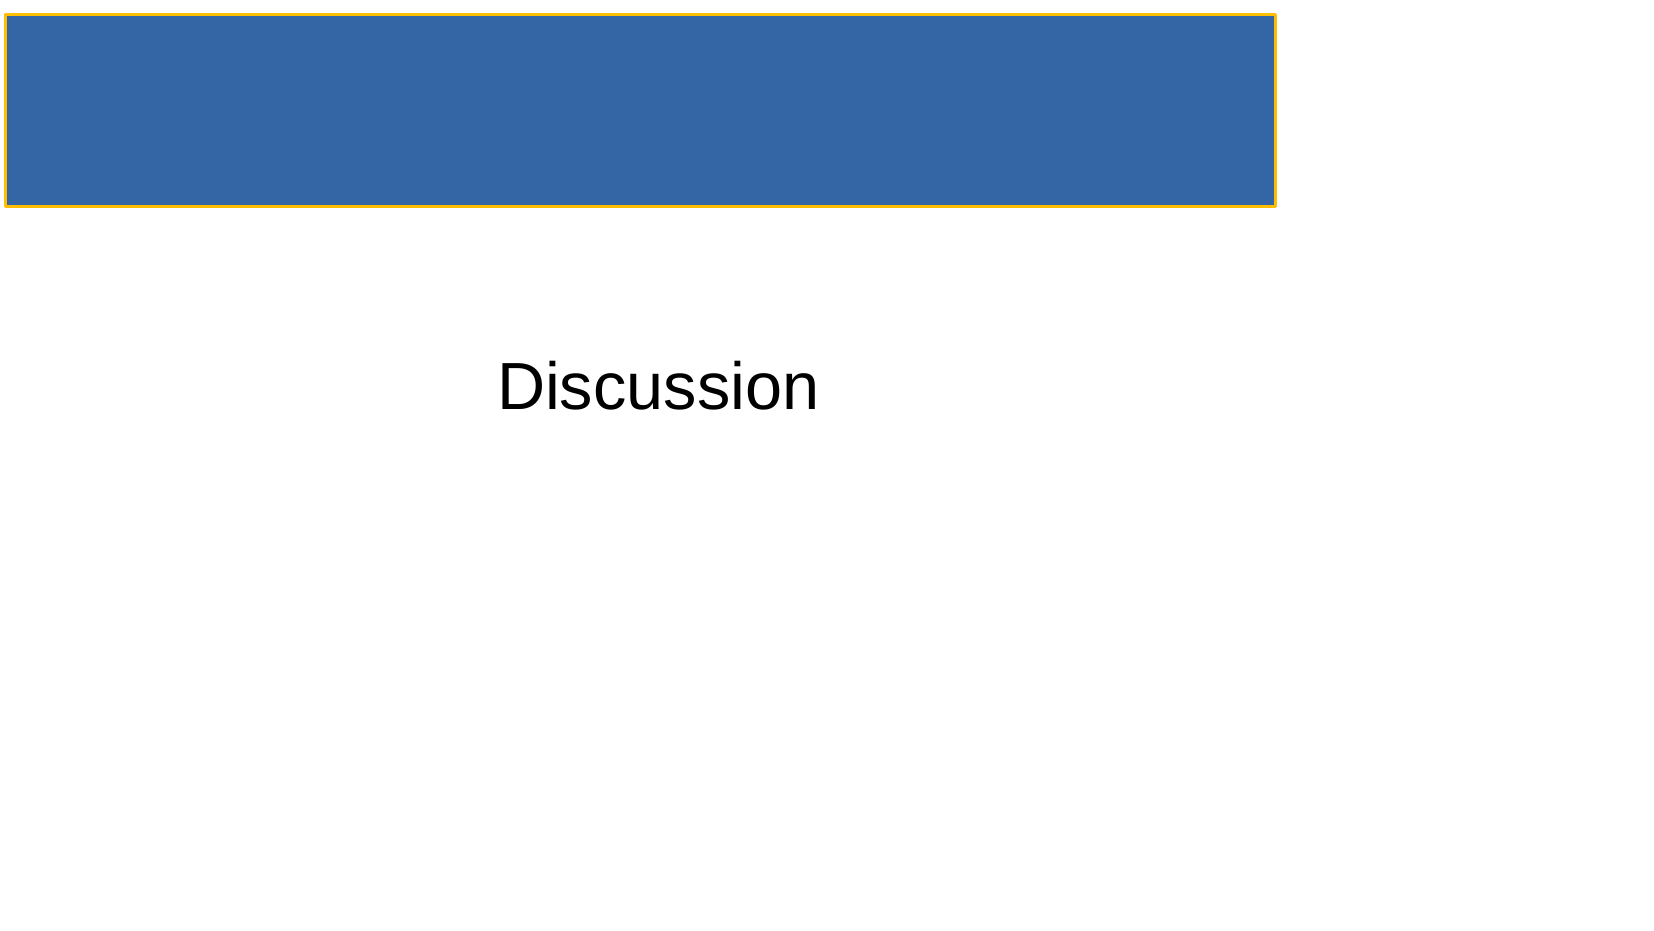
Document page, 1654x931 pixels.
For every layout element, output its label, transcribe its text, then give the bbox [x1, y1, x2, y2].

subtitle Discussion [82, 44, 1235, 729]
